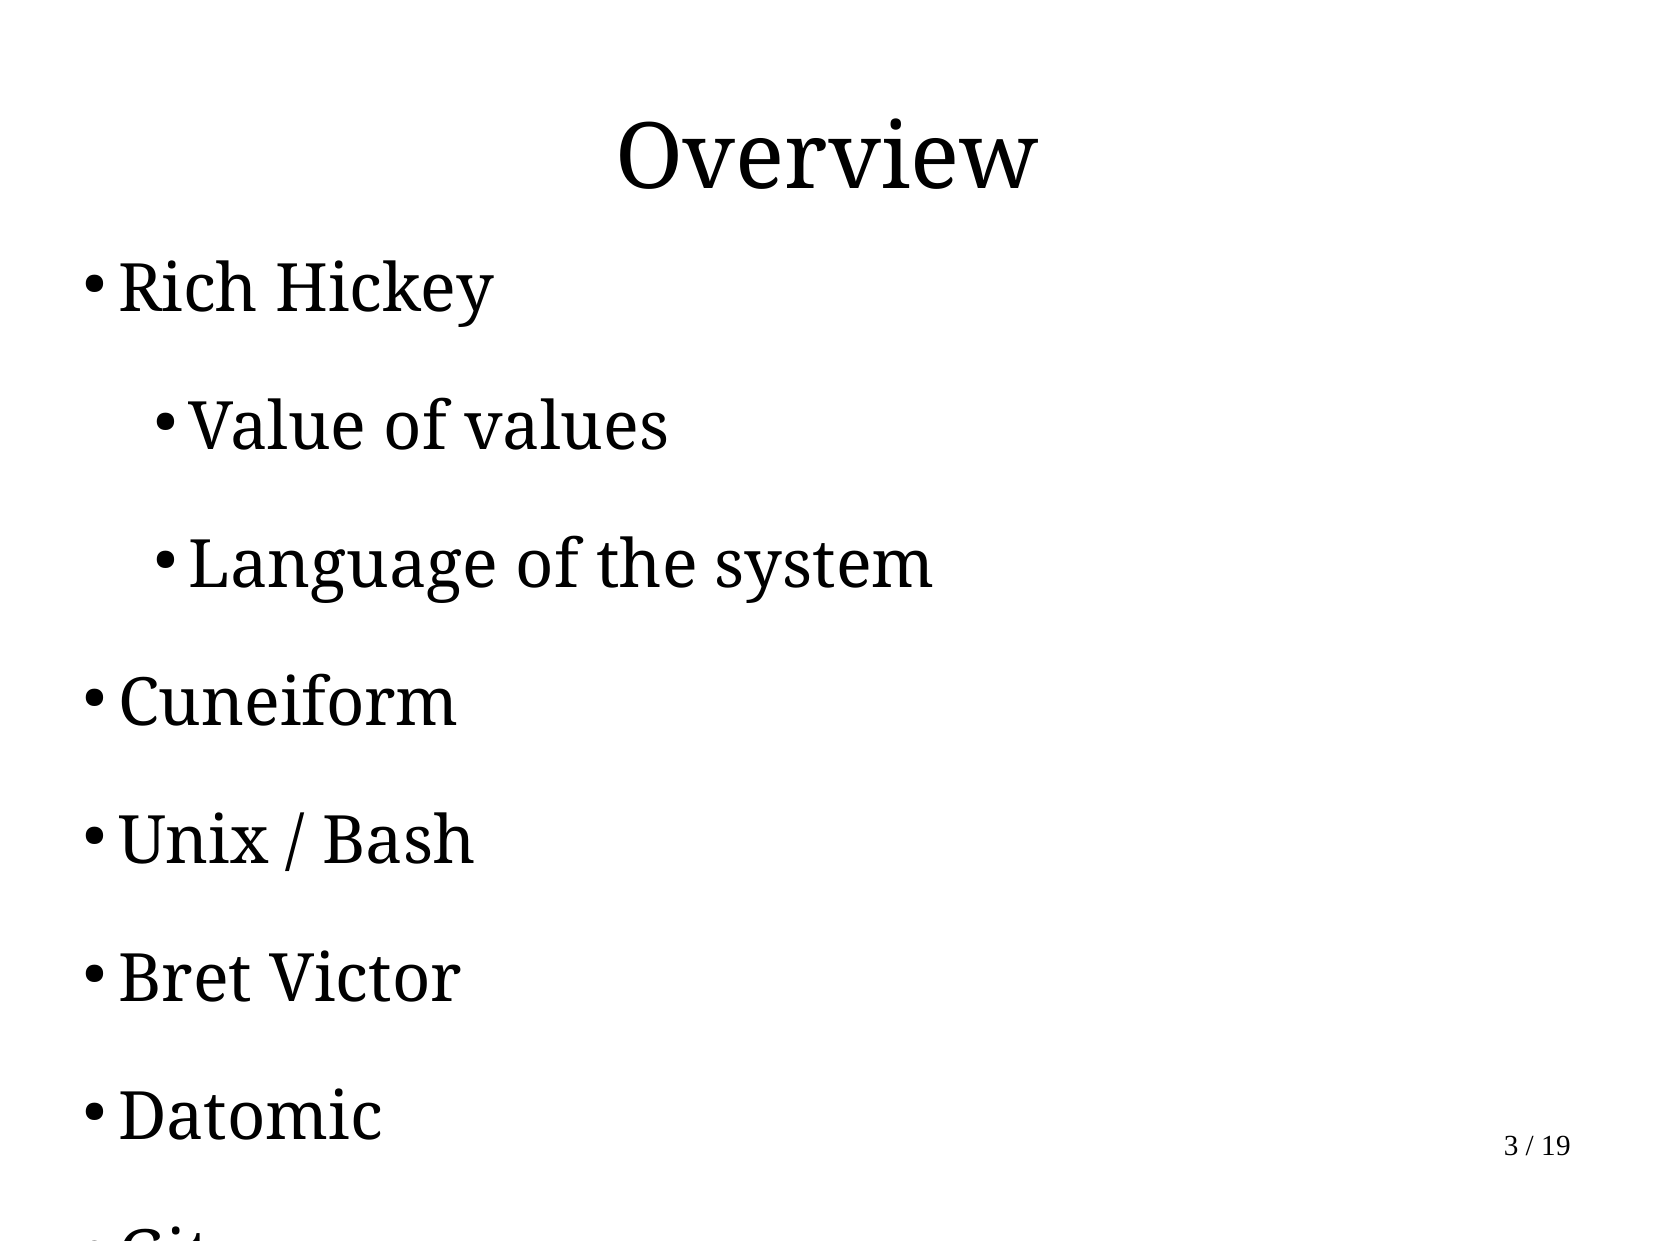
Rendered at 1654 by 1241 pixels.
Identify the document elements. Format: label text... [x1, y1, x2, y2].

title Overview [82, 49, 1571, 240]
subtitle Rich Hickey Value of values Language of the system Cuneiform Unix / Bash Bret Victor Datomic Git [82, 240, 1571, 1179]
